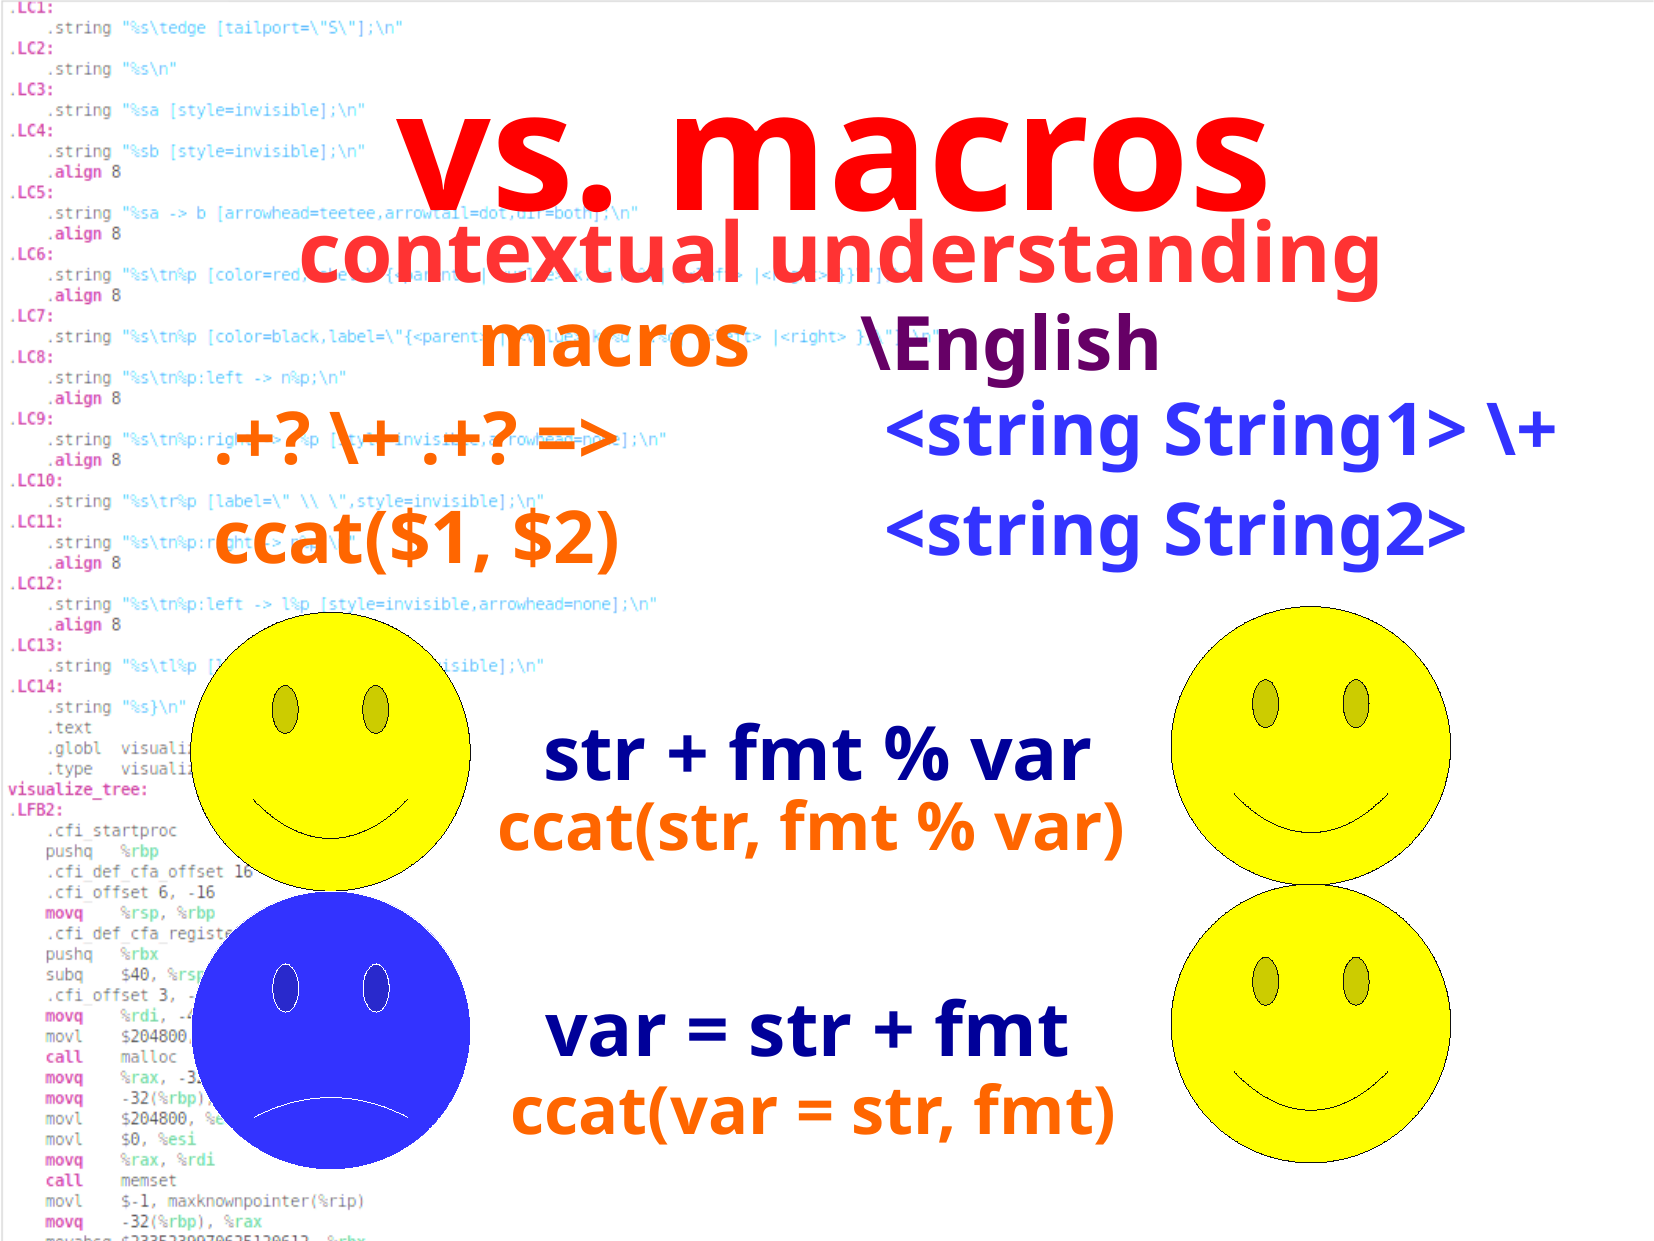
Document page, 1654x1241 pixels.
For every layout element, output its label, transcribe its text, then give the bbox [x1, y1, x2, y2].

text_box [190, 612, 471, 1170]
text_box contextual understanding [283, 185, 1460, 316]
text_box \English [825, 283, 1198, 402]
text_box <string String1> \+ <string String2> [870, 370, 1636, 587]
text_box str + fmt % var [528, 692, 1128, 772]
text_box .+? \+ .+? => ccat($1, $2) [199, 378, 680, 596]
picture [0, 0, 1654, 1241]
text_box ccat(var = str, fmt) [495, 1055, 1181, 1163]
text_box var = str + fmt [530, 969, 1123, 1055]
text_box macros [453, 278, 775, 398]
text_box ccat(str, fmt % var) [482, 772, 1172, 880]
text_box vs. macros [360, 25, 1310, 185]
text_box [1171, 606, 1451, 1163]
